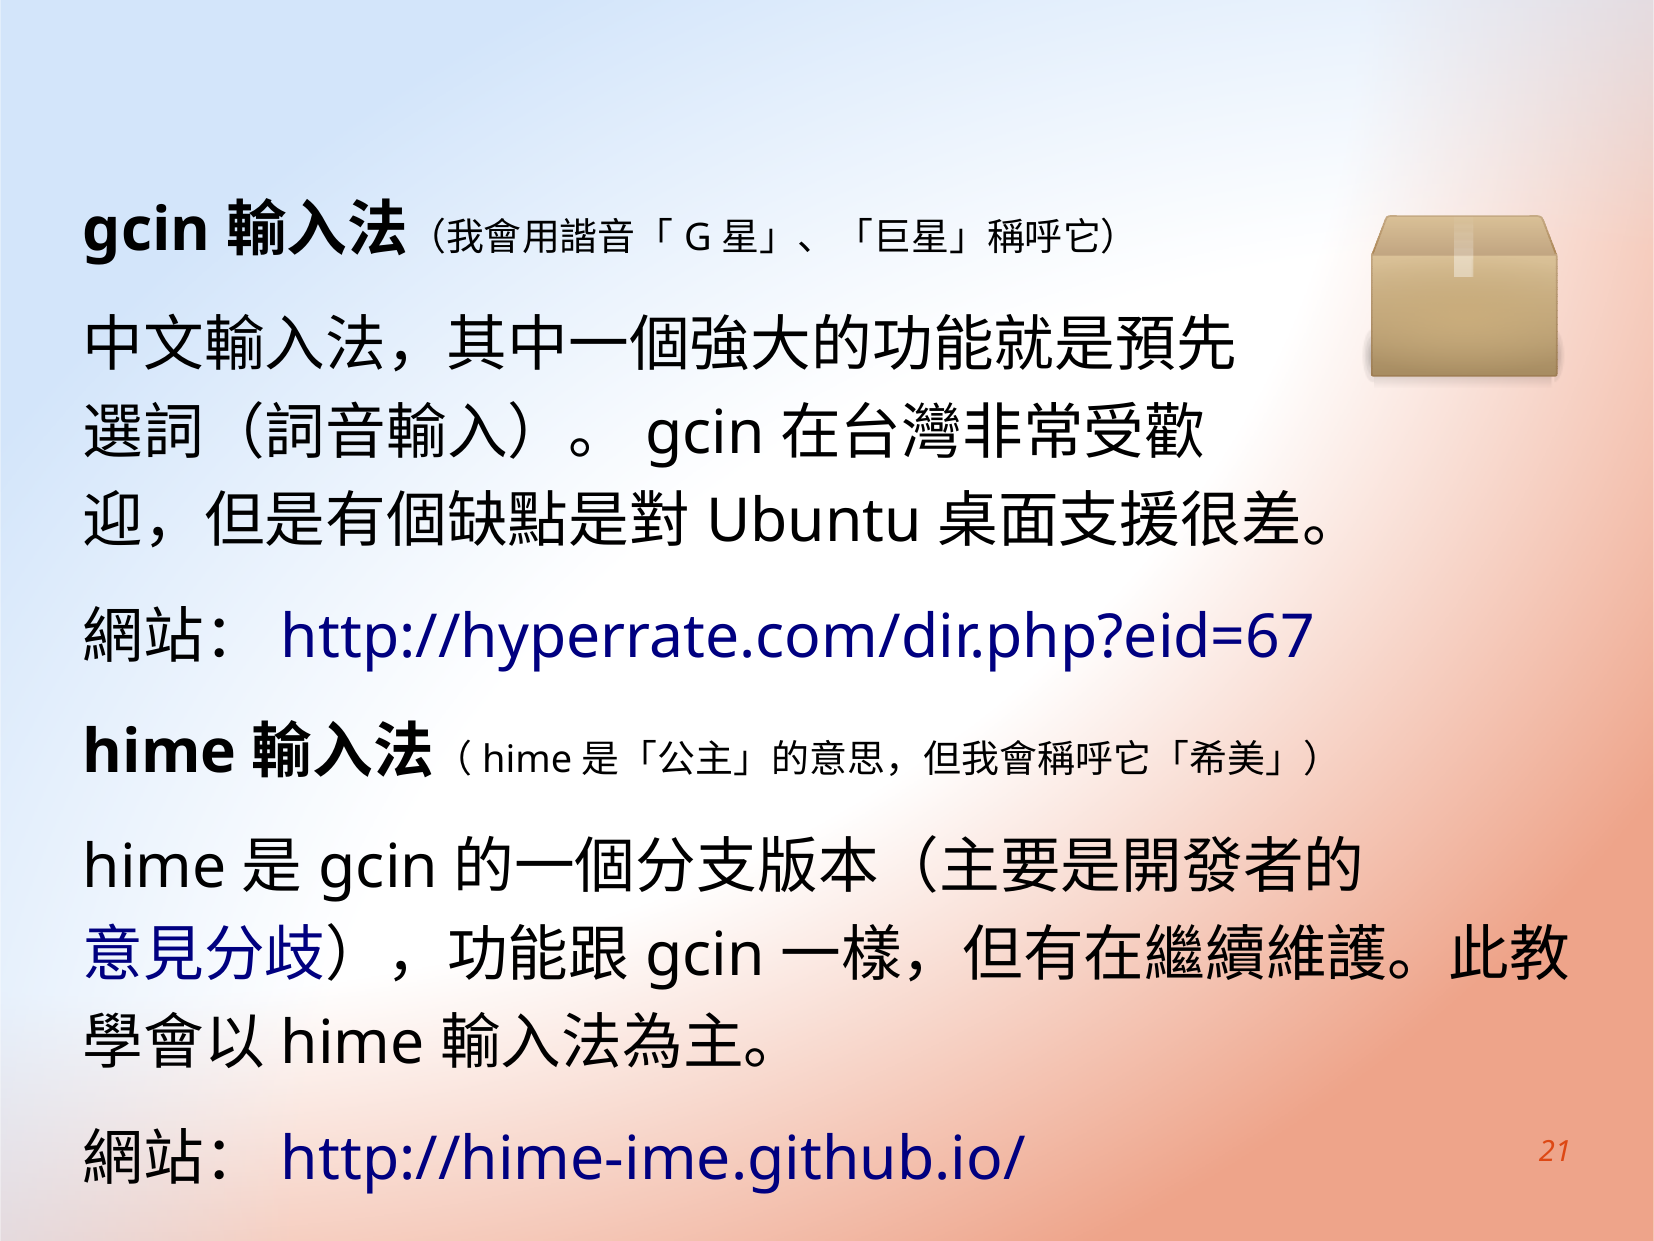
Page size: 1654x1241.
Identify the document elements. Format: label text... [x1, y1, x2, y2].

picture [0, 0, 1654, 1241]
list gcin輸入法（我會用諧音「G星」、「巨星」稱呼它） 中文輸入法，其中一個強大的功能就是預先 選詞（詞音輸入）。gcin在台灣非常受歡 迎，但是有個缺點是對Ubuntu桌面支援很差。 網站：http://hyperrate.com/dir.php?eid=67 hime輸入法（hime是「公主」的意思，但我會稱呼它「希美」） hime是gcin的一個分支版本（主要是開發者的意見分歧），功能跟gcin一樣，但有在繼續維護。此教學會以hime輸入法為主。 網站：http://hime-ime.github.io/ [82, 180, 1571, 1201]
